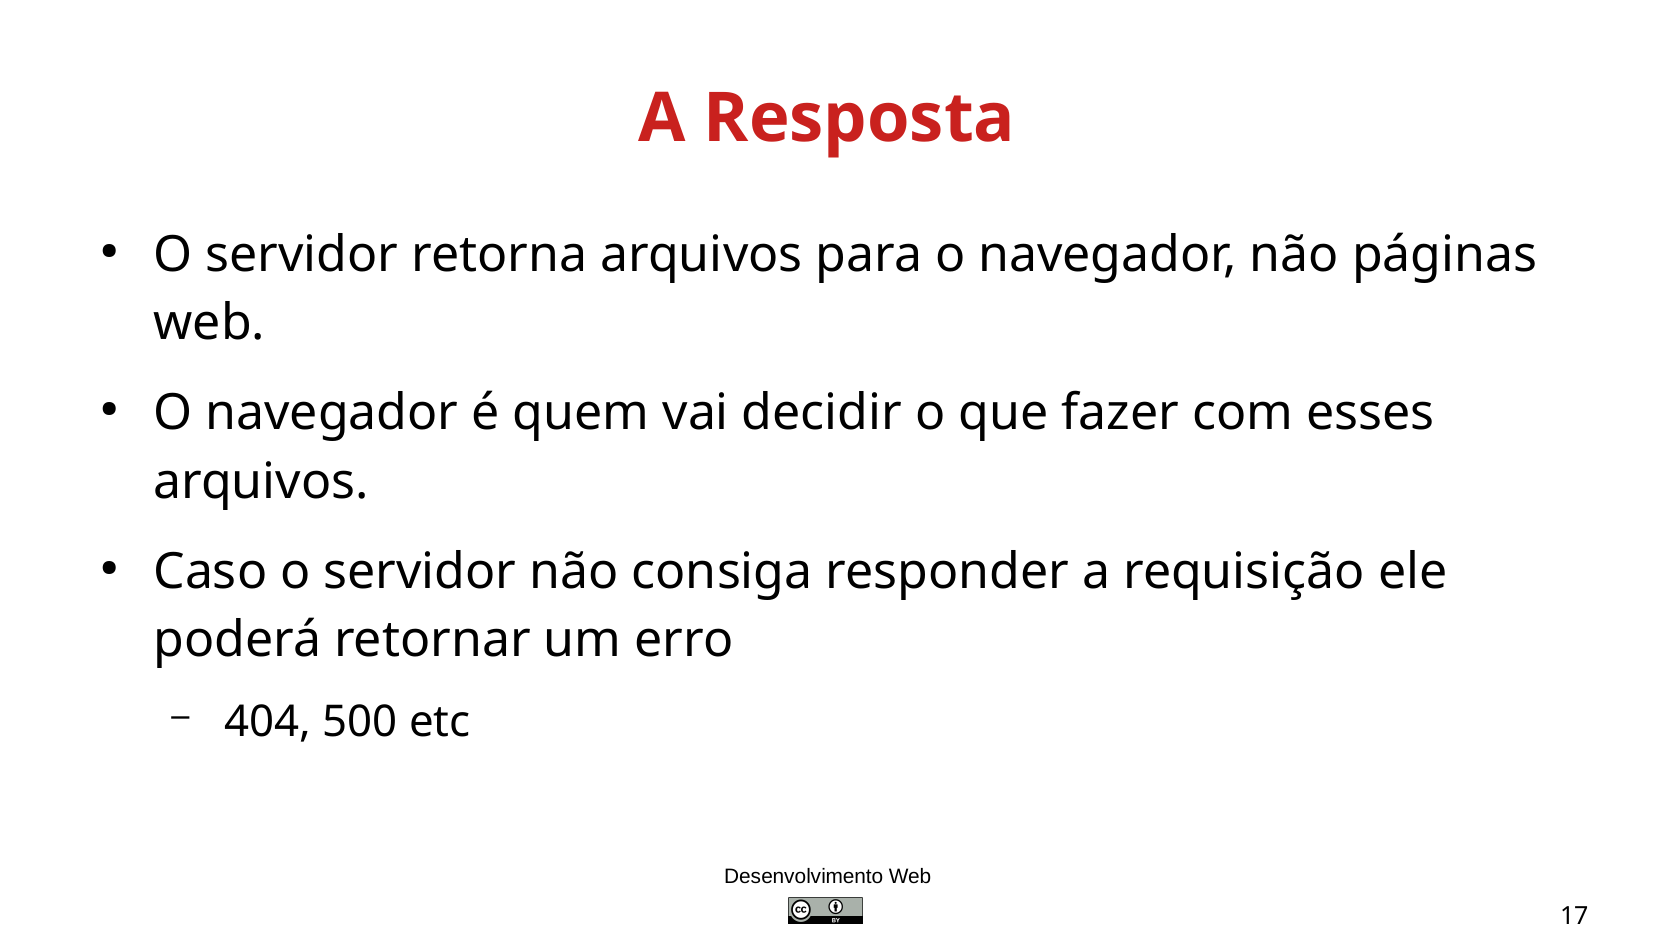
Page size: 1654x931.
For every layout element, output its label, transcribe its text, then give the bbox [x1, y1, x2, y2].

picture [788, 897, 863, 924]
title A Resposta [82, 37, 1571, 193]
list O servidor retorna arquivos para o navegador, não páginas web. O navegador é quem vai decidir o que fazer com esses arquivos. Caso o servidor não consiga responder a requisição ele poderá retornar um erro 404, 500 etc [82, 217, 1571, 851]
